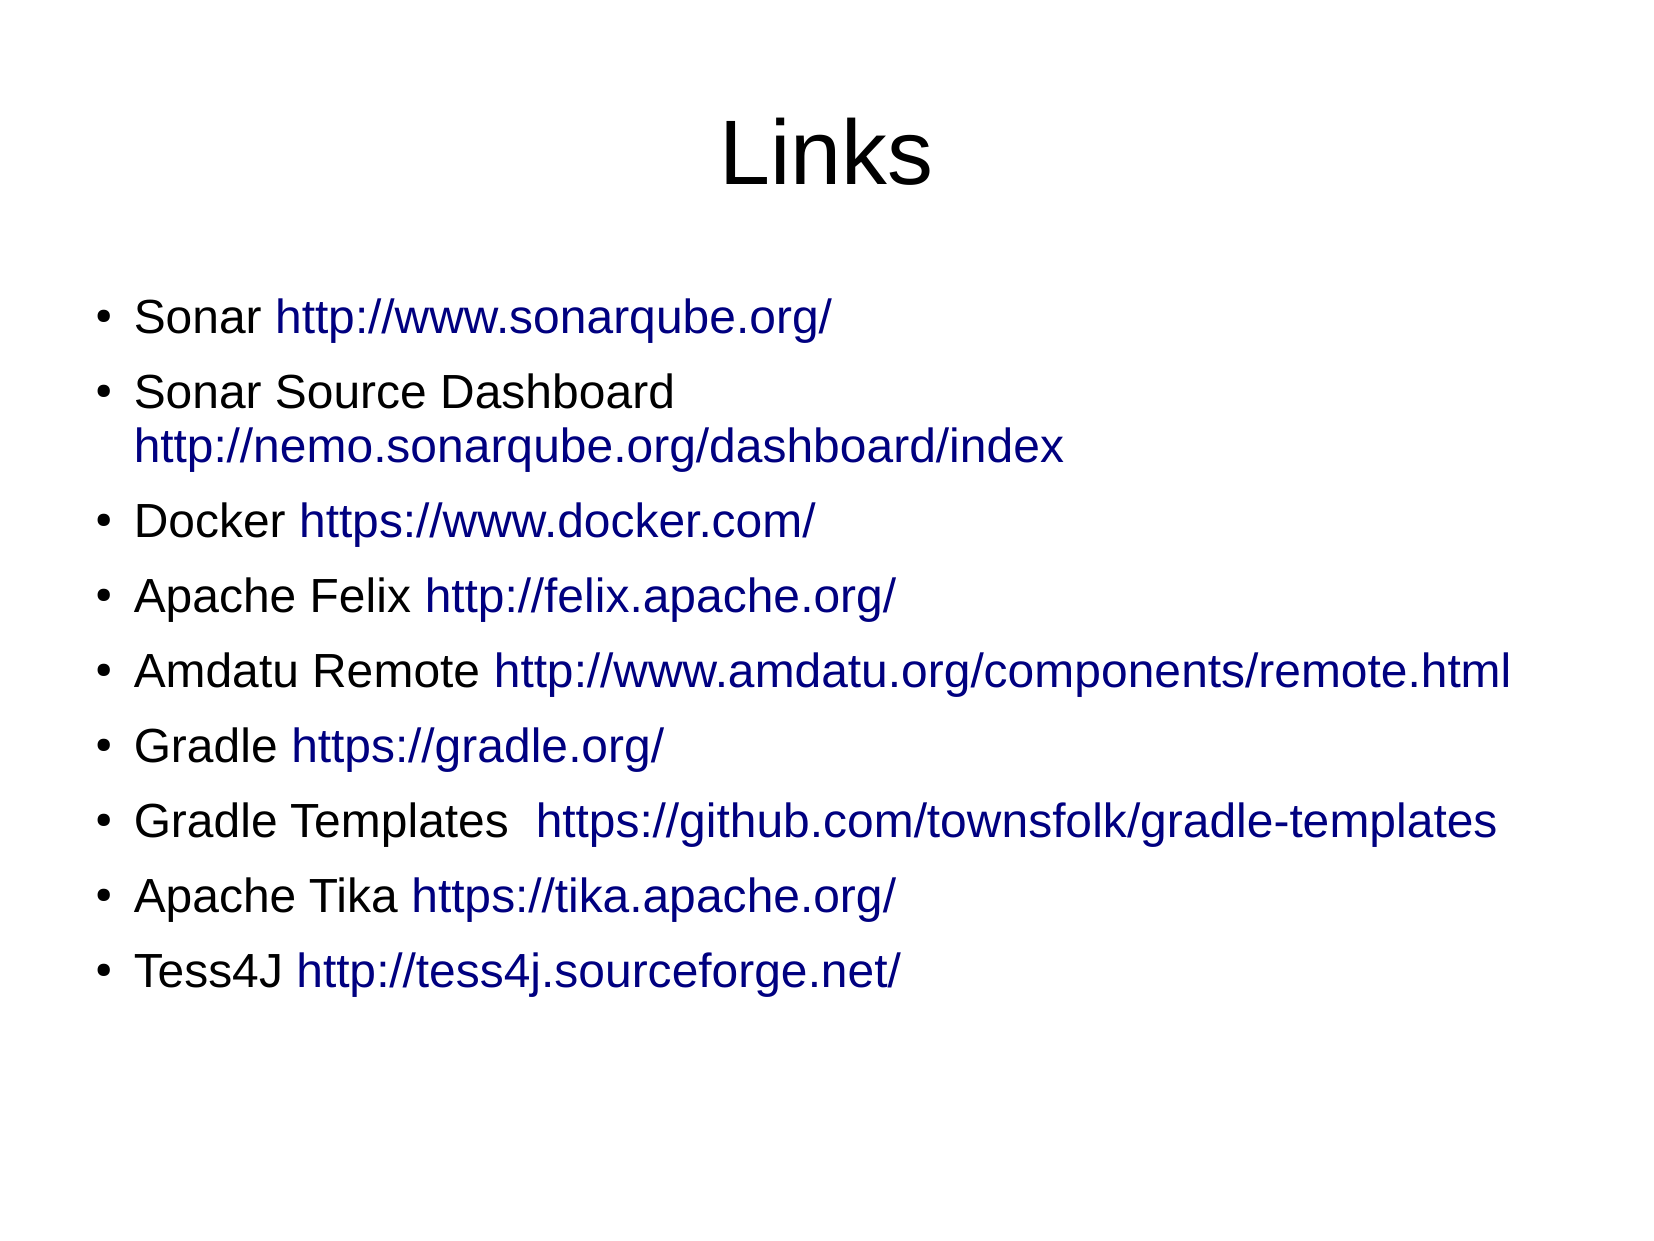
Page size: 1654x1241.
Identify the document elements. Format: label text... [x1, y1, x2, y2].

list Sonar http://www.sonarqube.org/ Sonar Source Dashboard http://nemo.sonarqube.org/dashboard/index Docker https://www.docker.com/ Apache Felix http://felix.apache.org/ Amdatu Remote http://www.amdatu.org/components/remote.html Gradle https://gradle.org/ Gradle Templates https://github.com/townsfolk/gradle-templates Apache Tika https://tika.apache.org/ Tess4J http://tess4j.sourceforge.net/ [82, 290, 1571, 1010]
title Links [82, 49, 1571, 257]
